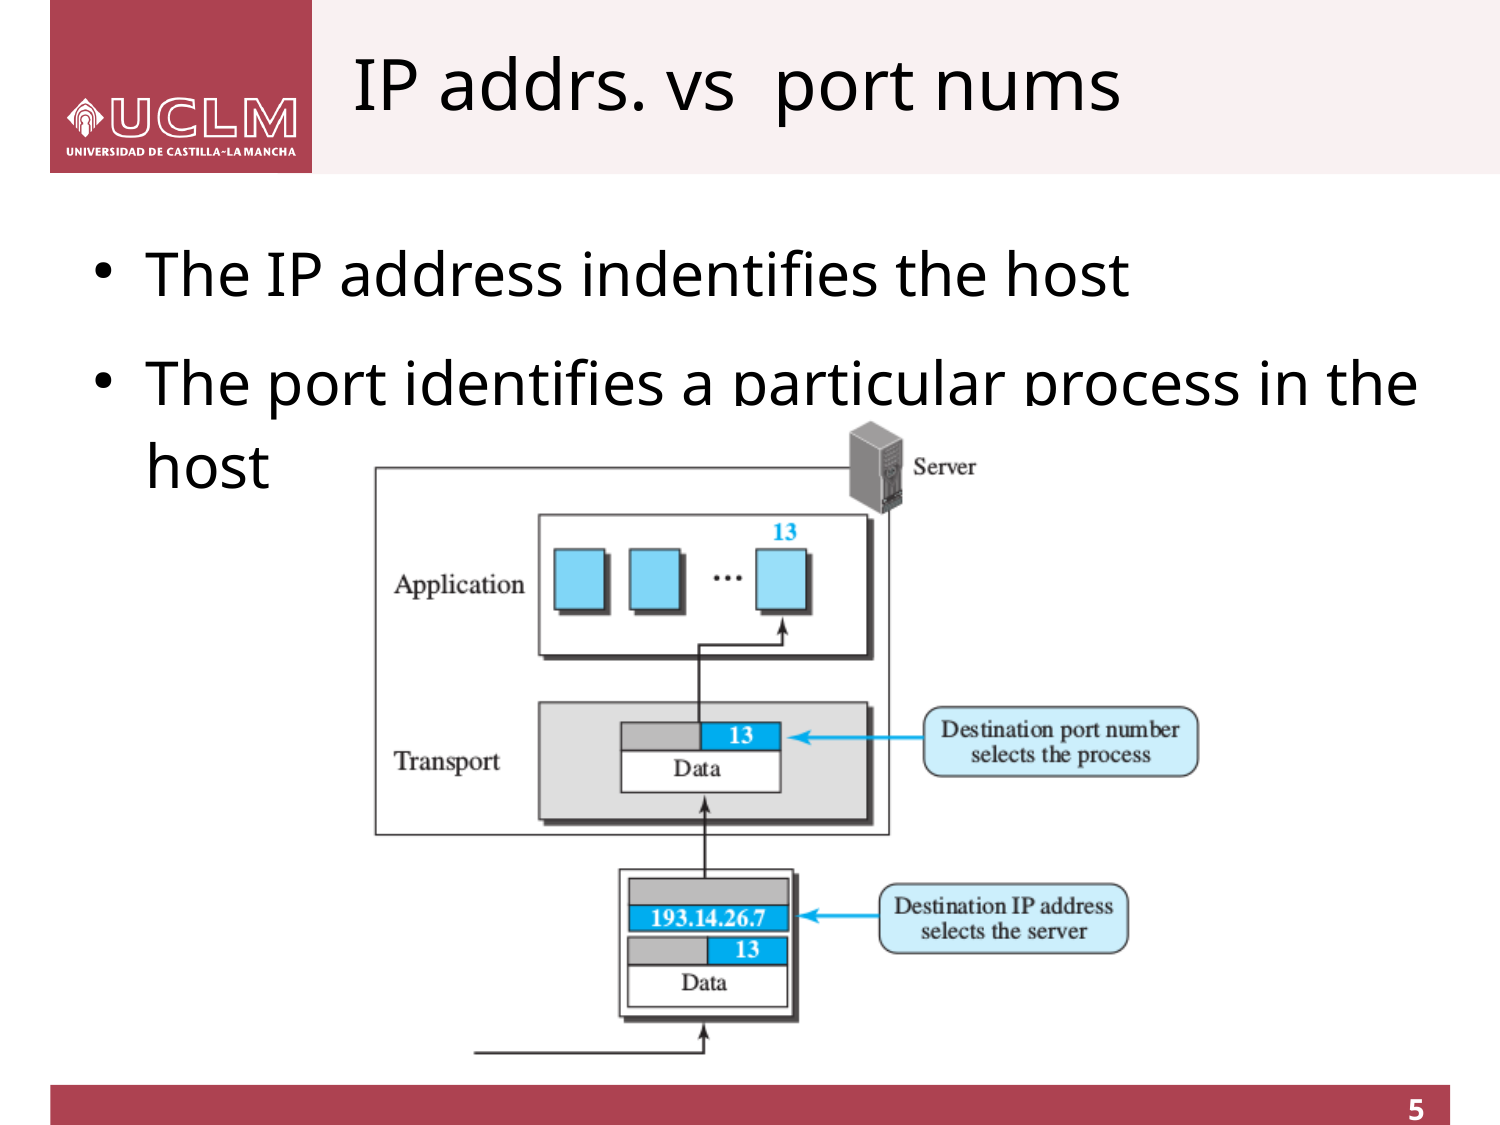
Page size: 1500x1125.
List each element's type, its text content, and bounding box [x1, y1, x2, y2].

picture [50, 0, 312, 173]
list The IP address indentifies the host The port identifies a particular process in the host [74, 231, 1425, 884]
title IP addrs. vs port nums [353, 6, 1425, 168]
picture [283, 406, 1214, 1075]
